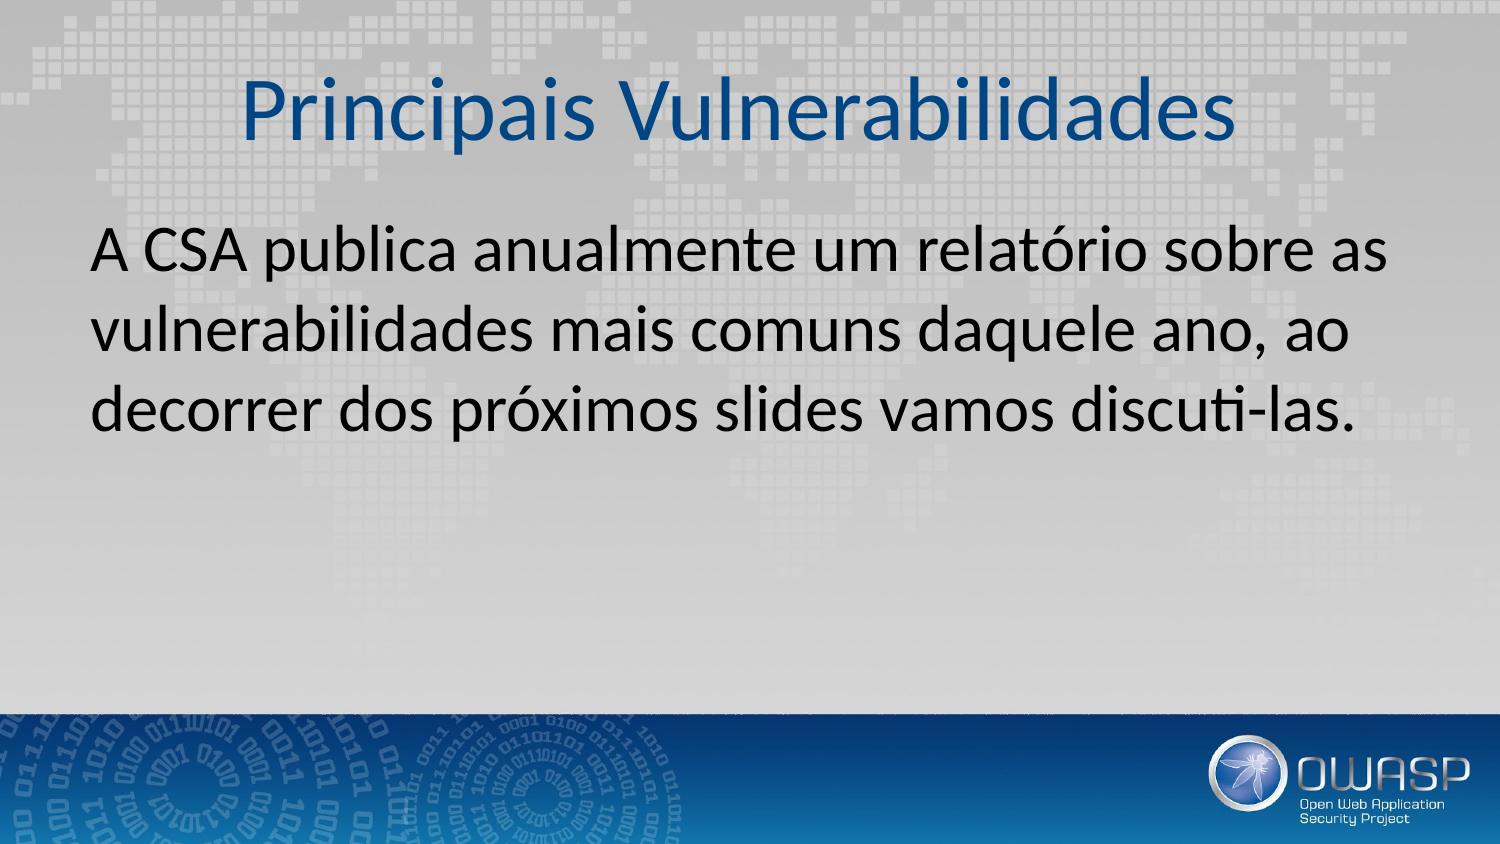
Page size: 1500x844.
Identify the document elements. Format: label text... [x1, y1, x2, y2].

list A CSA publica anualmente um relatório sobre as vulnerabilidades mais comuns daquele ano, ao decorrer dos próximos slides vamos discuti-las. [75, 196, 1425, 705]
title Principais Vulnerabilidades [75, 33, 1425, 175]
picture [0, 0, 1500, 844]
